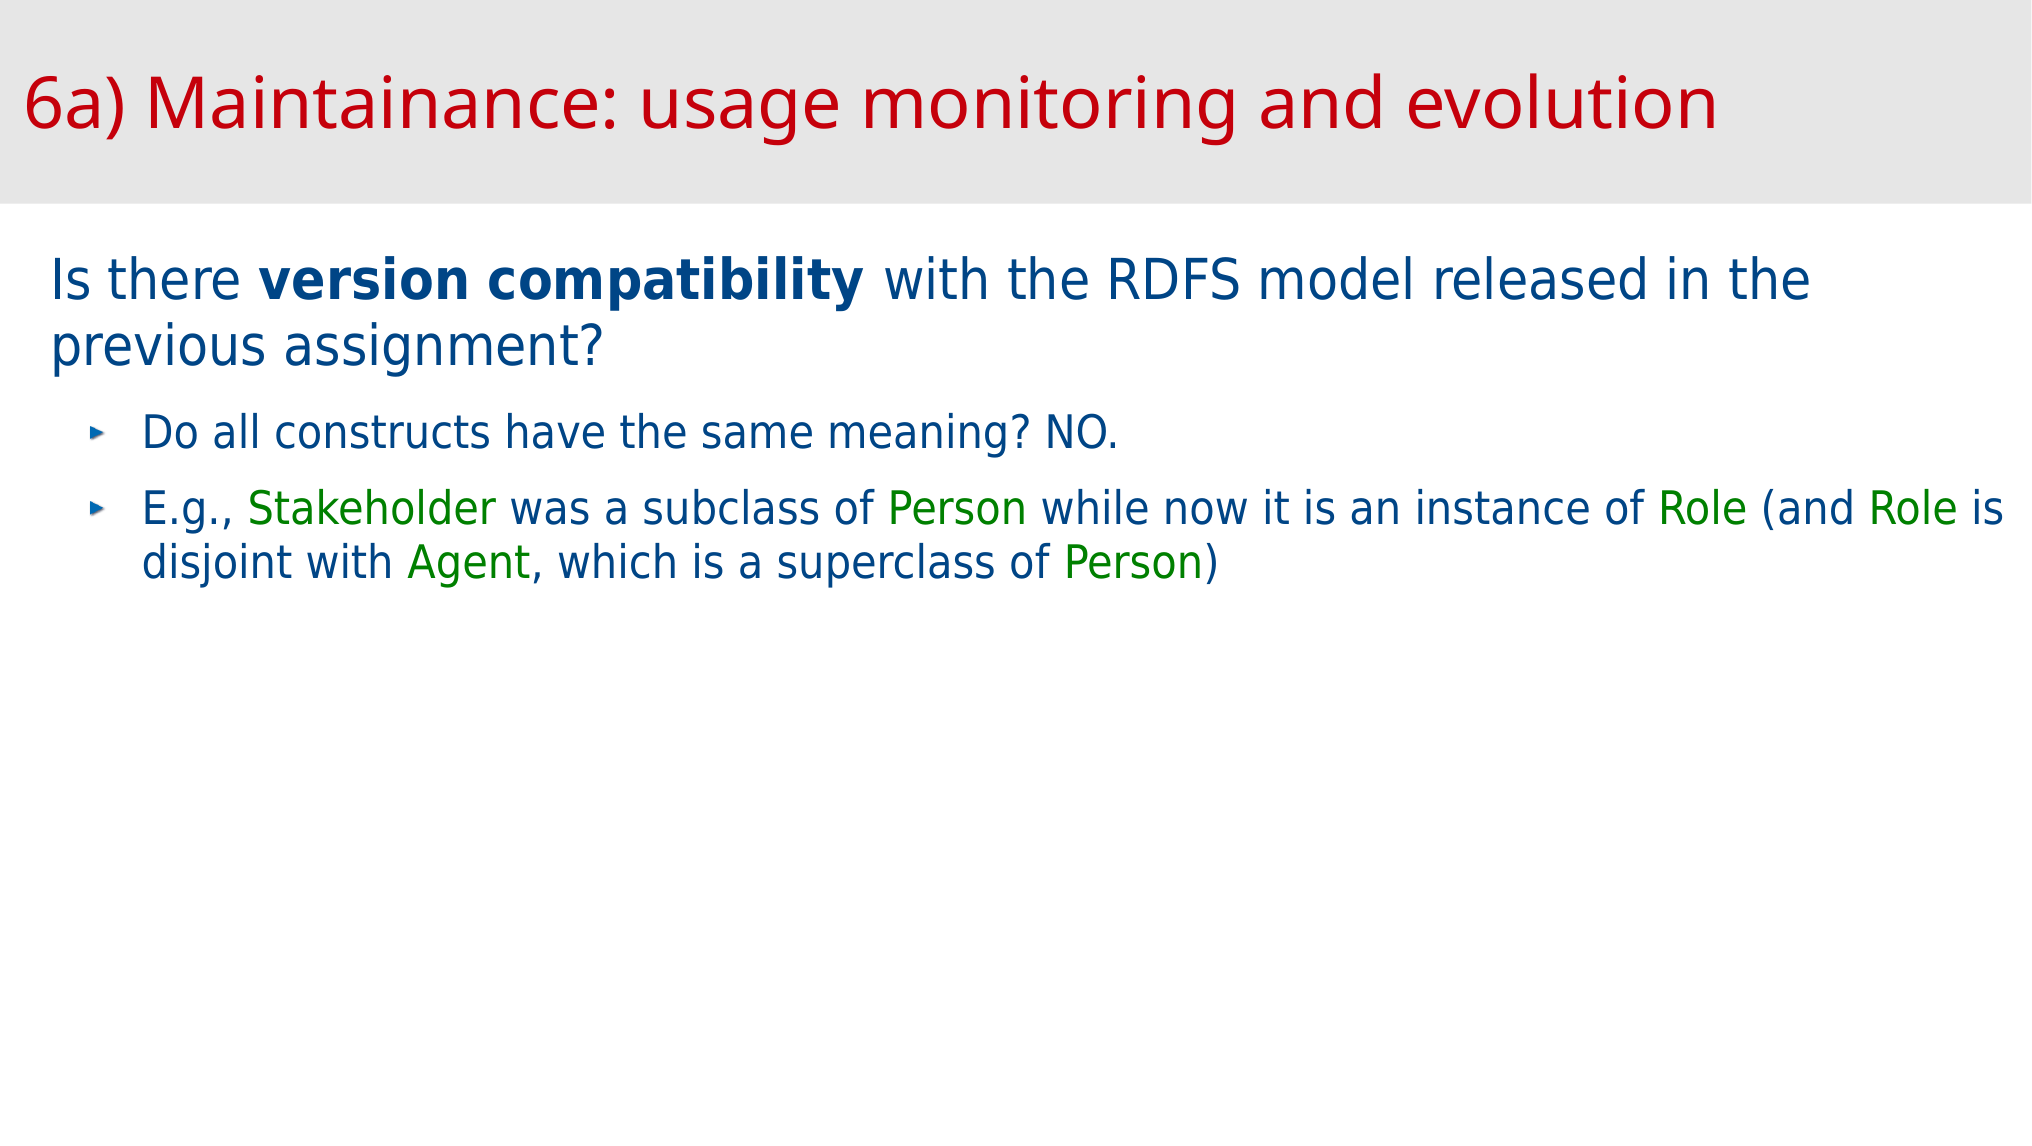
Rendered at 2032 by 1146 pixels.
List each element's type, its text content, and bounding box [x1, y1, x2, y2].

list Is there version compatibility with the RDFS model released in the previous assignment? Do all constructs have the same meaning? NO. E.g., Stakeholder was a subclass of Person while now it is an instance of Role (and Role is disjoint with Agent, which is a superclass of Person) [0, 247, 2032, 1099]
title 6a) Maintainance: usage monitoring and evolution [0, 0, 2032, 204]
